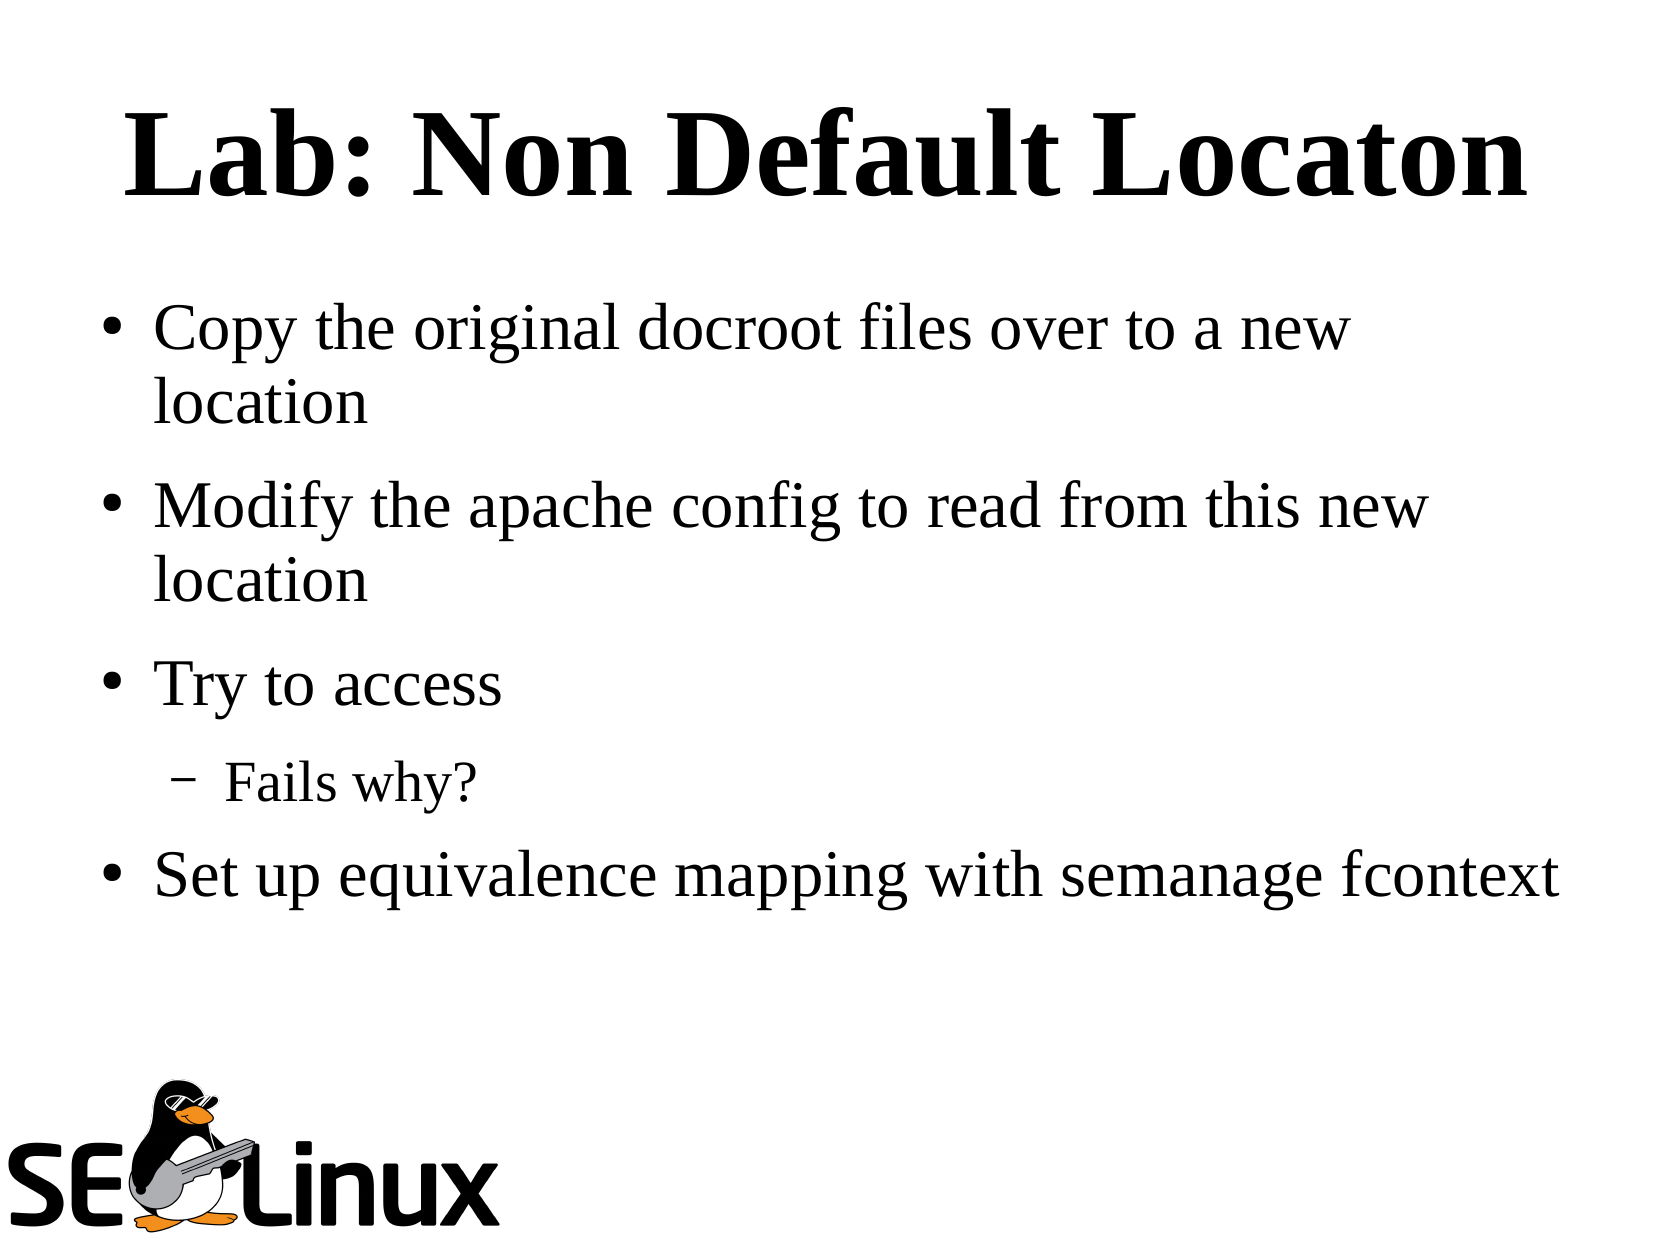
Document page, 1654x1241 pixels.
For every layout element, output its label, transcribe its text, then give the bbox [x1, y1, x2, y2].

title Lab: Non Default Locaton [82, 49, 1571, 257]
list Copy the original docroot files over to a new location Modify the apache config to read from this new location Try to access Fails why? Set up equivalence mapping with semanage fcontext [82, 290, 1571, 1010]
picture [0, 919, 526, 1241]
